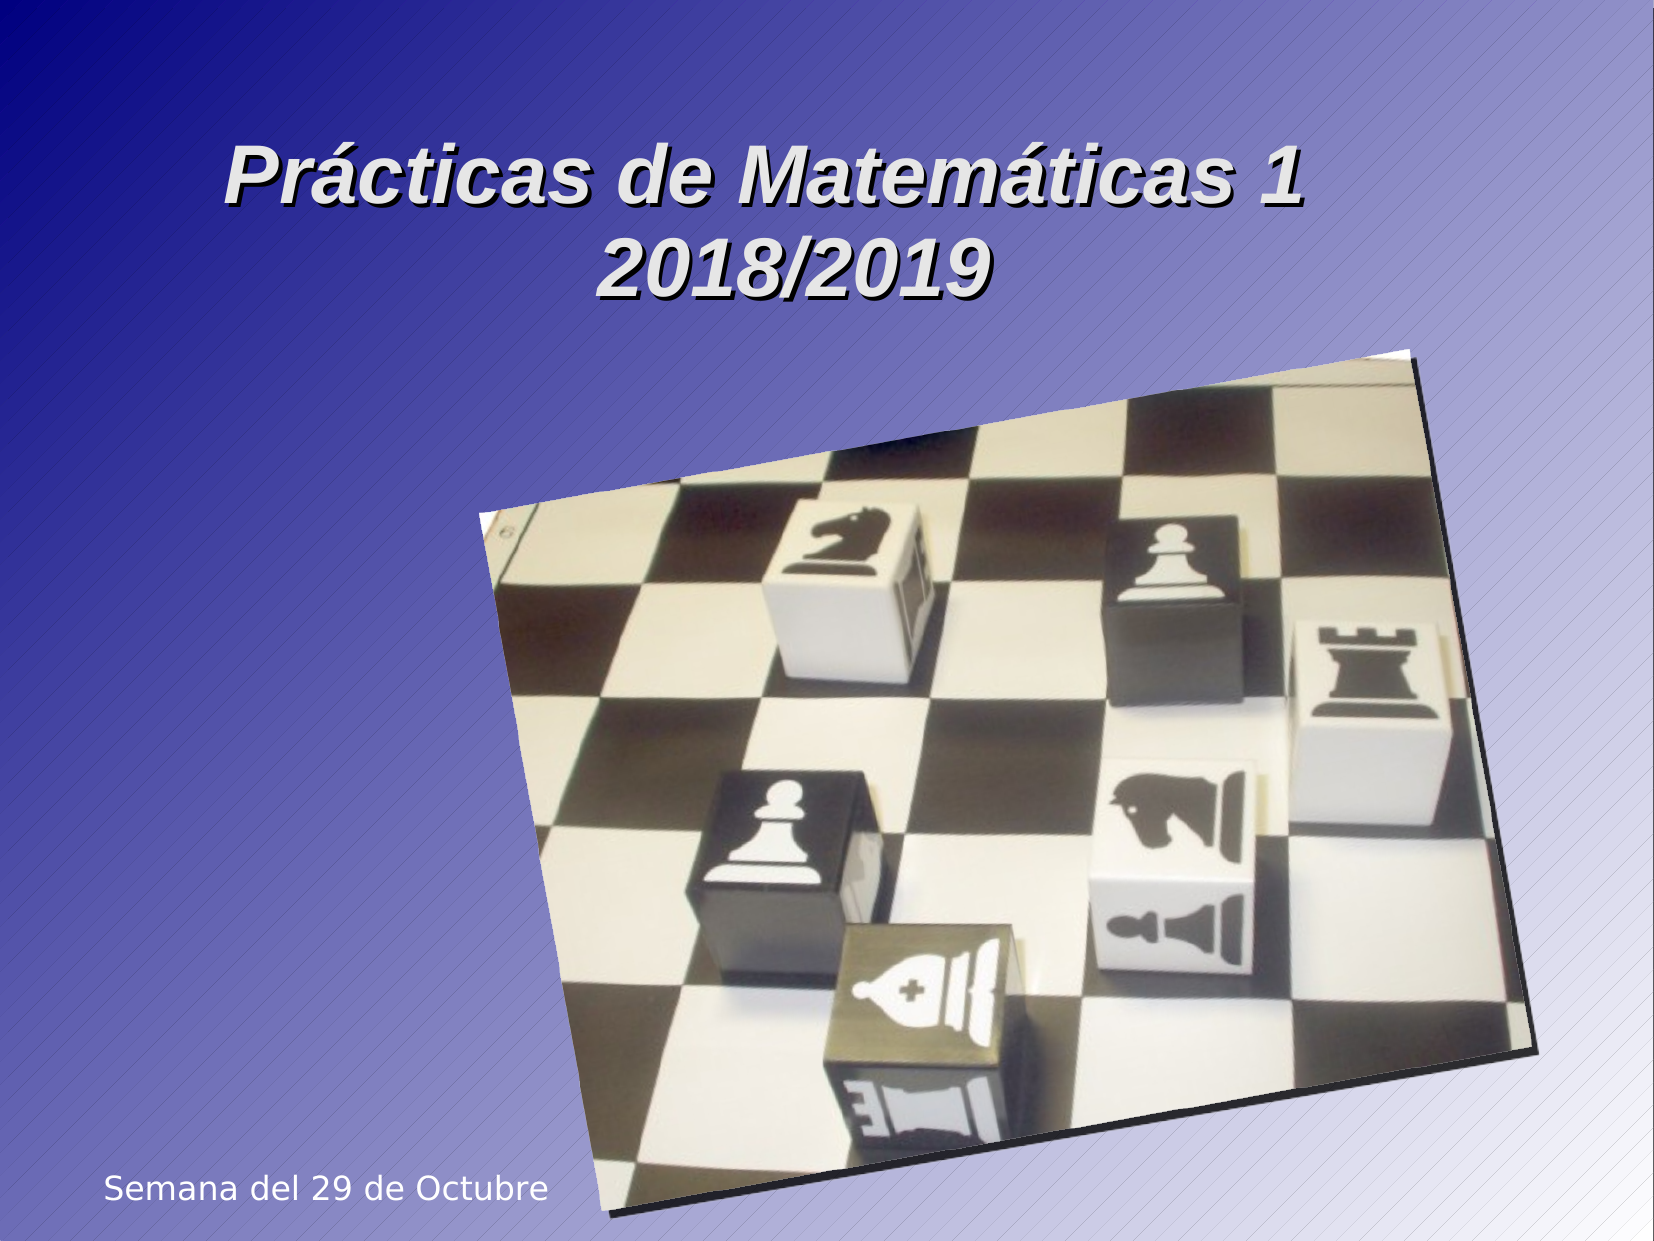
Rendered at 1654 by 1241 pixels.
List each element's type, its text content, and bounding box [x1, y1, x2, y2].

picture [478, 348, 1532, 1211]
text_box Semana del 29 de Octubre [88, 1104, 596, 1216]
title Prácticas de Matemáticas 1 2018/2019 [59, 117, 1472, 325]
text_box [0, 0, 1654, 1241]
